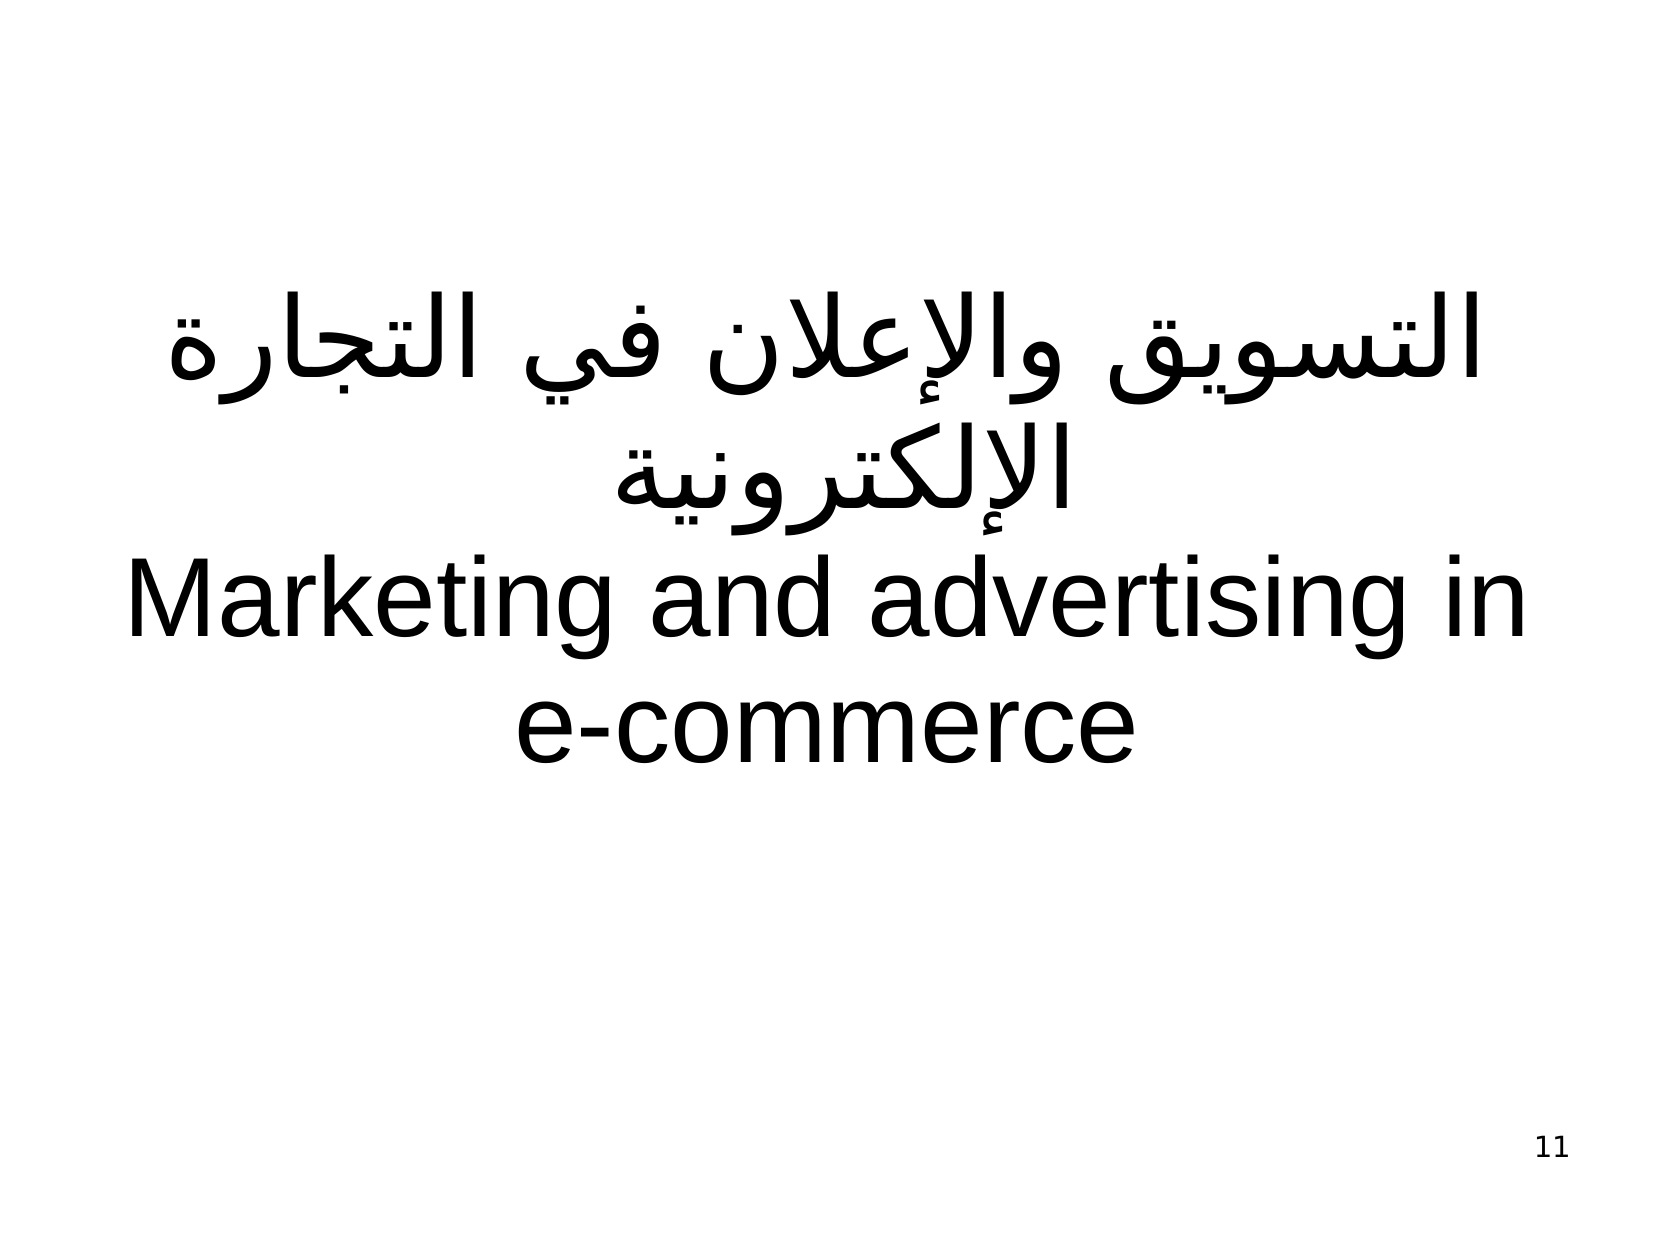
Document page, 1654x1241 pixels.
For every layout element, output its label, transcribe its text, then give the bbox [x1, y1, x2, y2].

subtitle التسويق والإعلان في التجارة الإلكترونية Marketing and advertising in e-commerce [82, 49, 1571, 1010]
